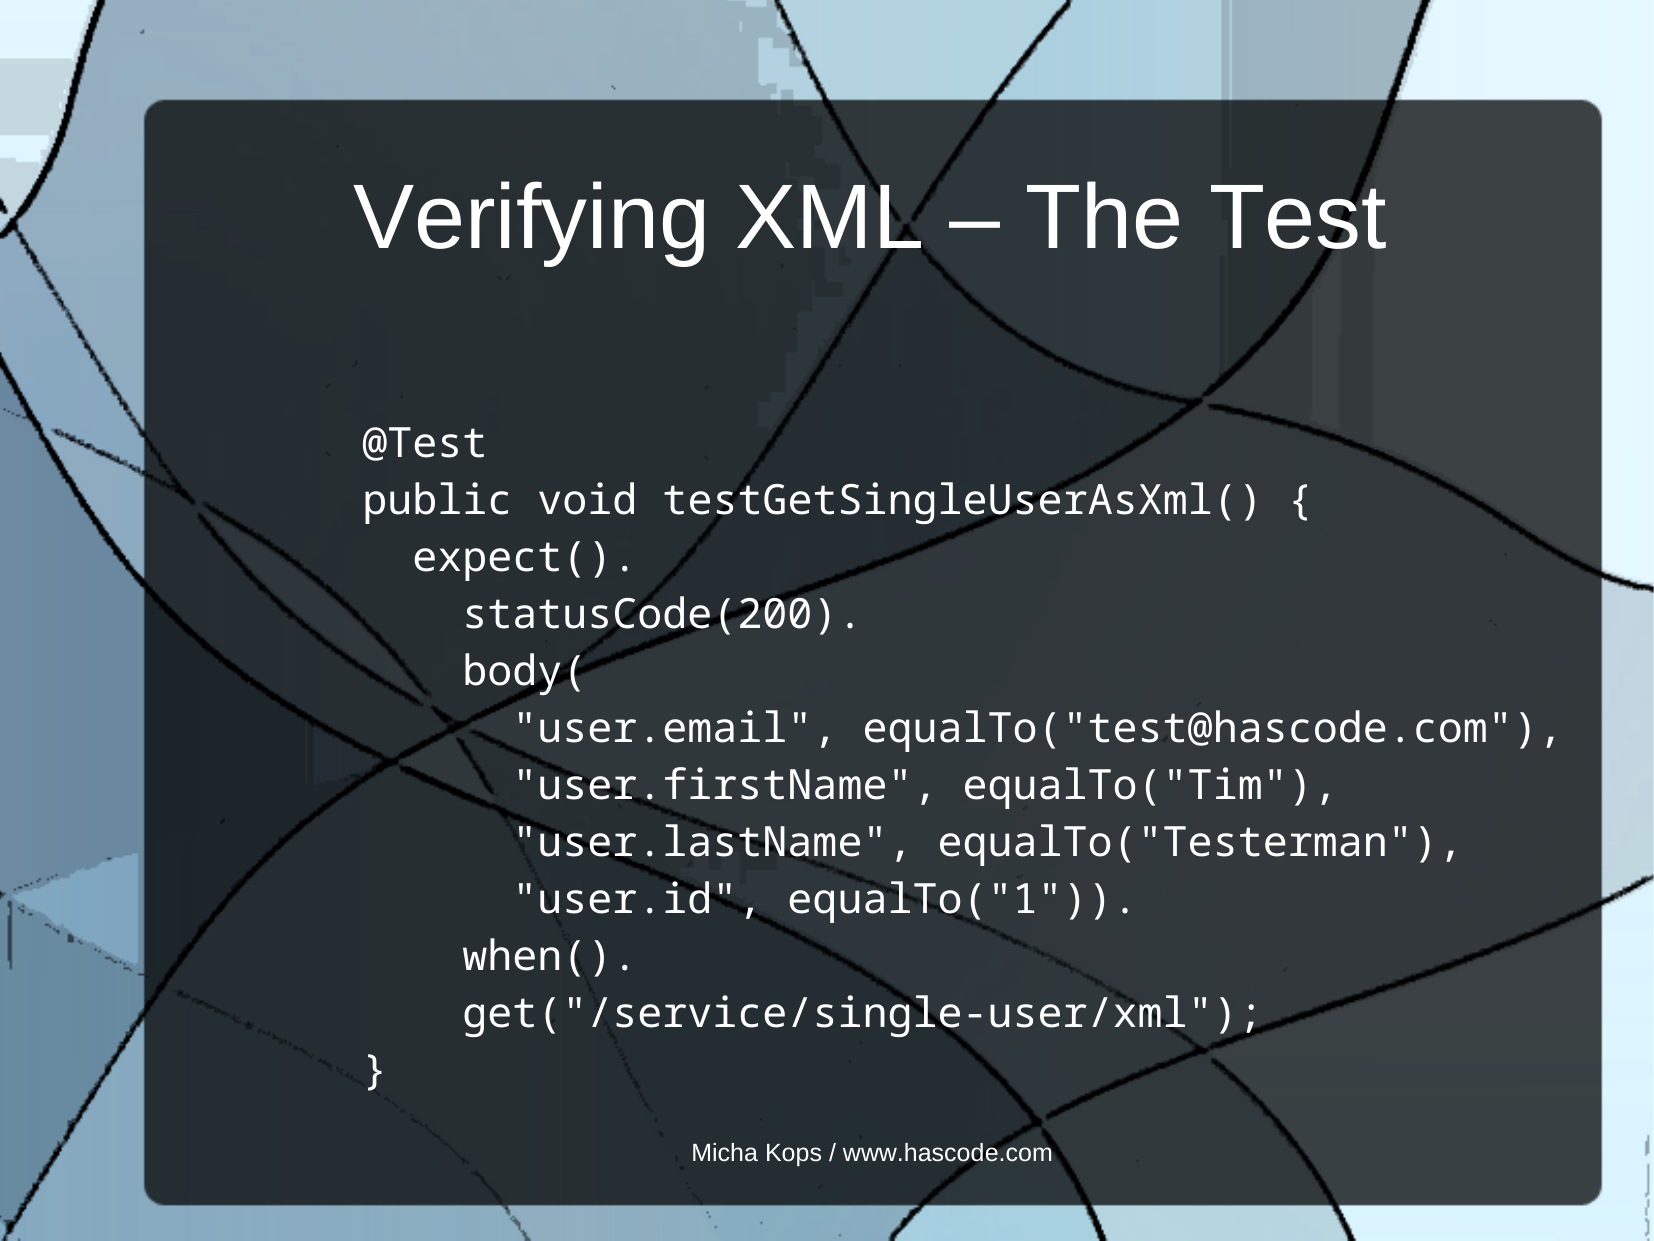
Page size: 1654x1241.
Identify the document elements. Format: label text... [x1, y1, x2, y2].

picture [0, 0, 1654, 1241]
text_box @Test public void testGetSingleUserAsXml() { expect(). statusCode(200). body( "user.email", equalTo("test@hascode.com"), "user.firstName", equalTo("Tim"), "user.lastName", equalTo("Testerman"), "user.id", equalTo("1")). when(). get("/service/single-user/xml"); } [347, 405, 1578, 985]
title Verifying XML – The Test [159, 108, 1583, 325]
